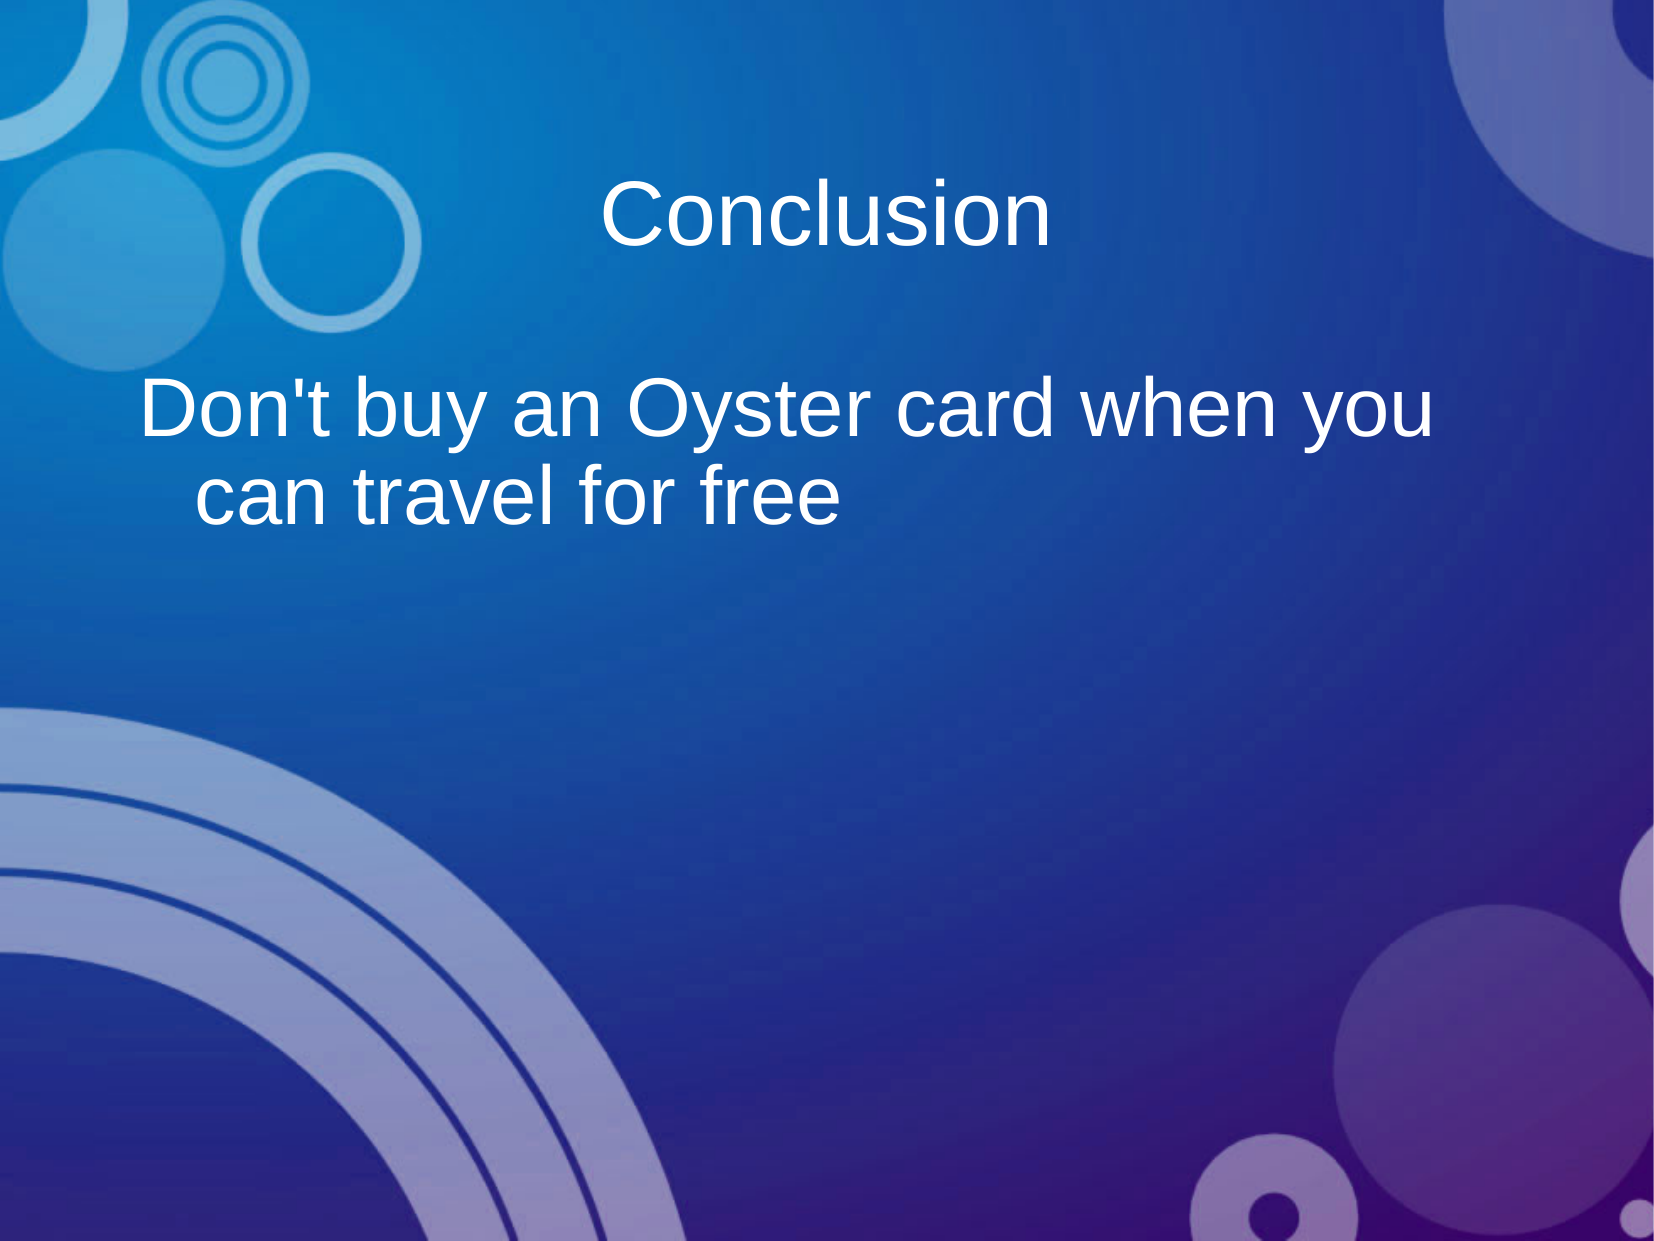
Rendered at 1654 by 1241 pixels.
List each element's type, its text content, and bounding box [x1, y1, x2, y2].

picture [0, 0, 1654, 1241]
title Conclusion [123, 110, 1530, 318]
list Don't buy an Oyster card when you can travel for free [123, 357, 1530, 1103]
